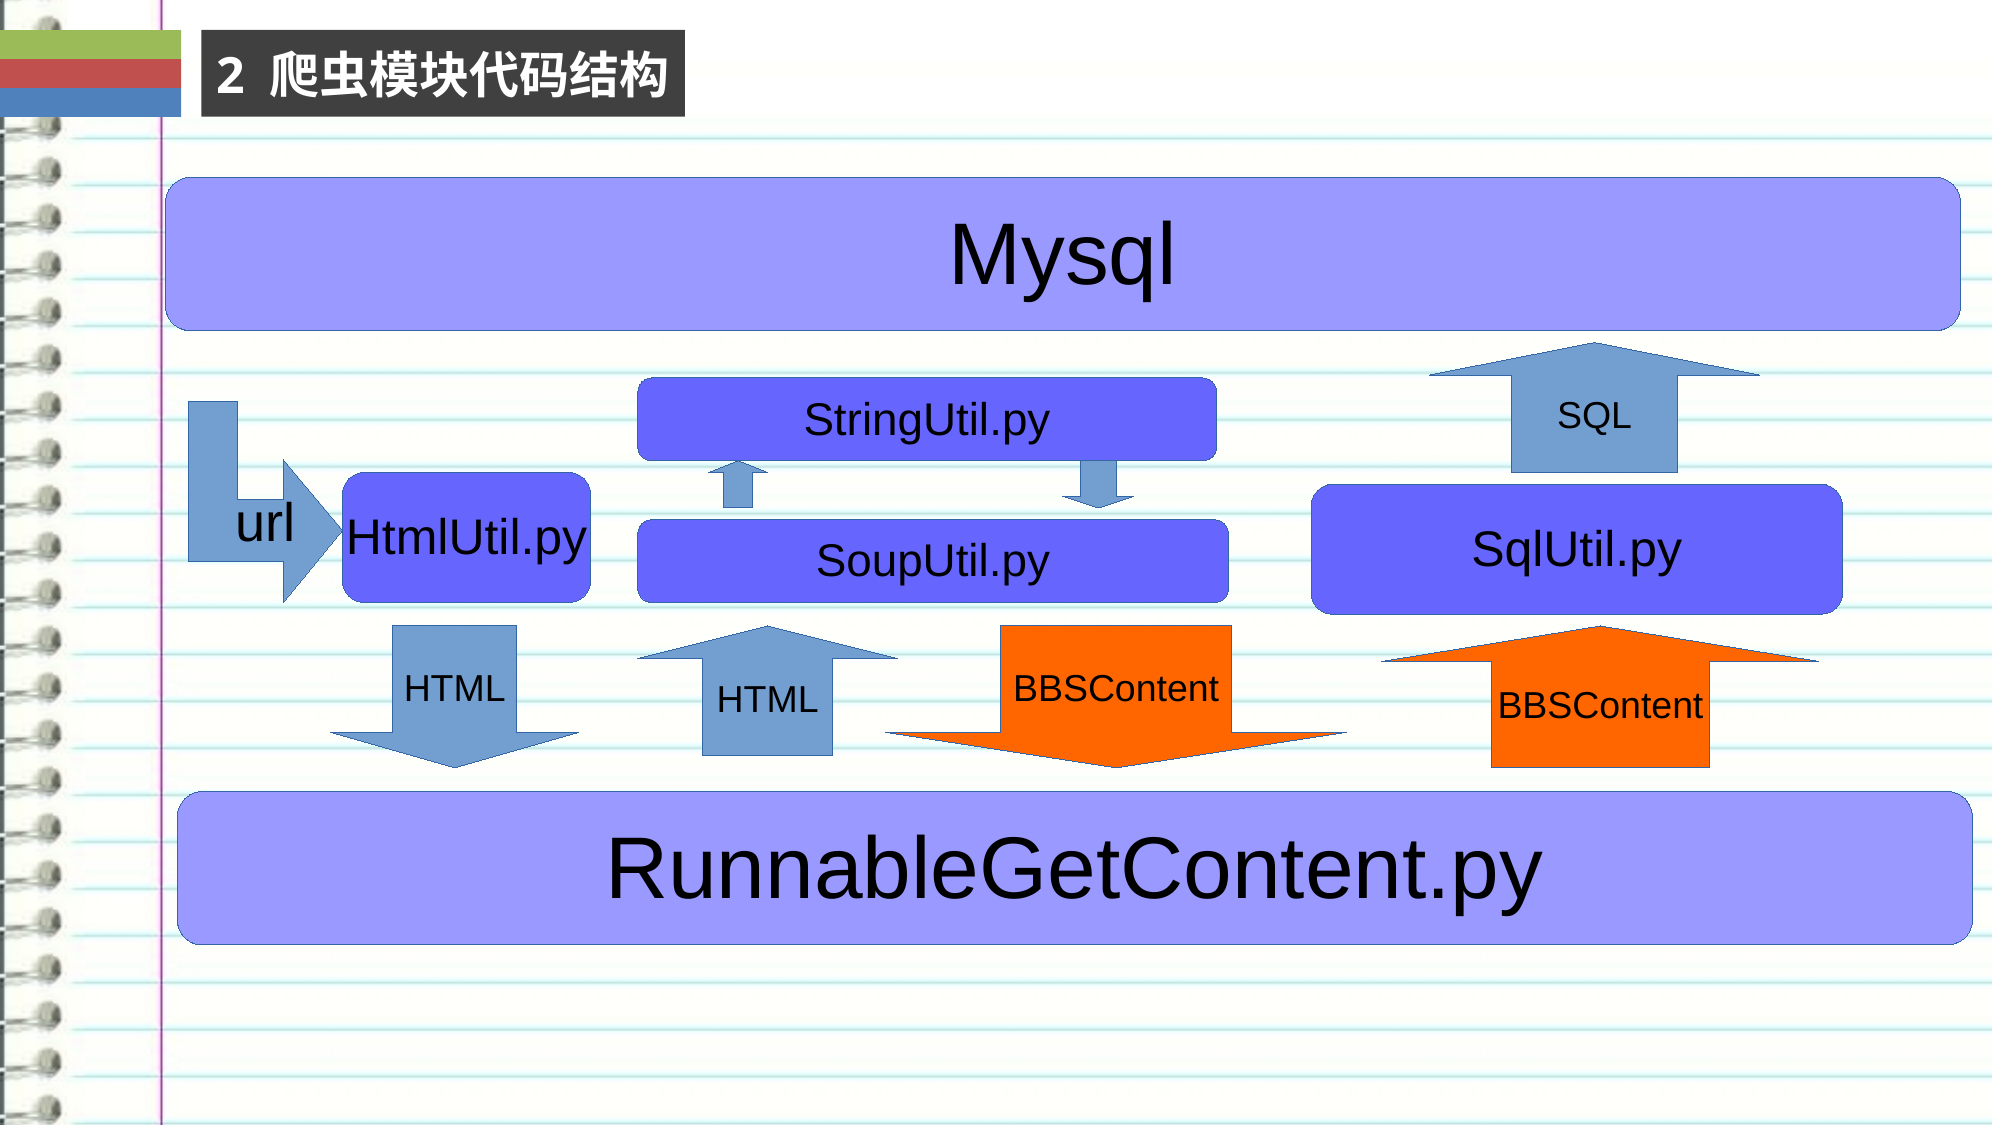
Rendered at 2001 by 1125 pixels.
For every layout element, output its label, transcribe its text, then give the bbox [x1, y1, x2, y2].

text_box SQL [1429, 342, 1760, 473]
text_box Mysql [165, 177, 1961, 331]
text_box url [188, 401, 343, 603]
text_box [708, 460, 768, 508]
text_box HTML [637, 625, 898, 756]
text_box 2 爬虫模块代码结构 [201, 29, 685, 117]
text_box HTML [330, 625, 579, 768]
text_box StringUtil.py [637, 377, 1217, 461]
text_box HtmlUtil.py [342, 472, 591, 603]
text_box [1062, 460, 1134, 508]
text_box BBSContent [1381, 625, 1819, 768]
text_box SqlUtil.py [1311, 484, 1843, 615]
text_box RunnableGetContent.py [177, 791, 1973, 945]
picture [0, 0, 1995, 1125]
text_box SoupUtil.py [637, 519, 1229, 603]
text_box BBSContent [885, 625, 1347, 768]
